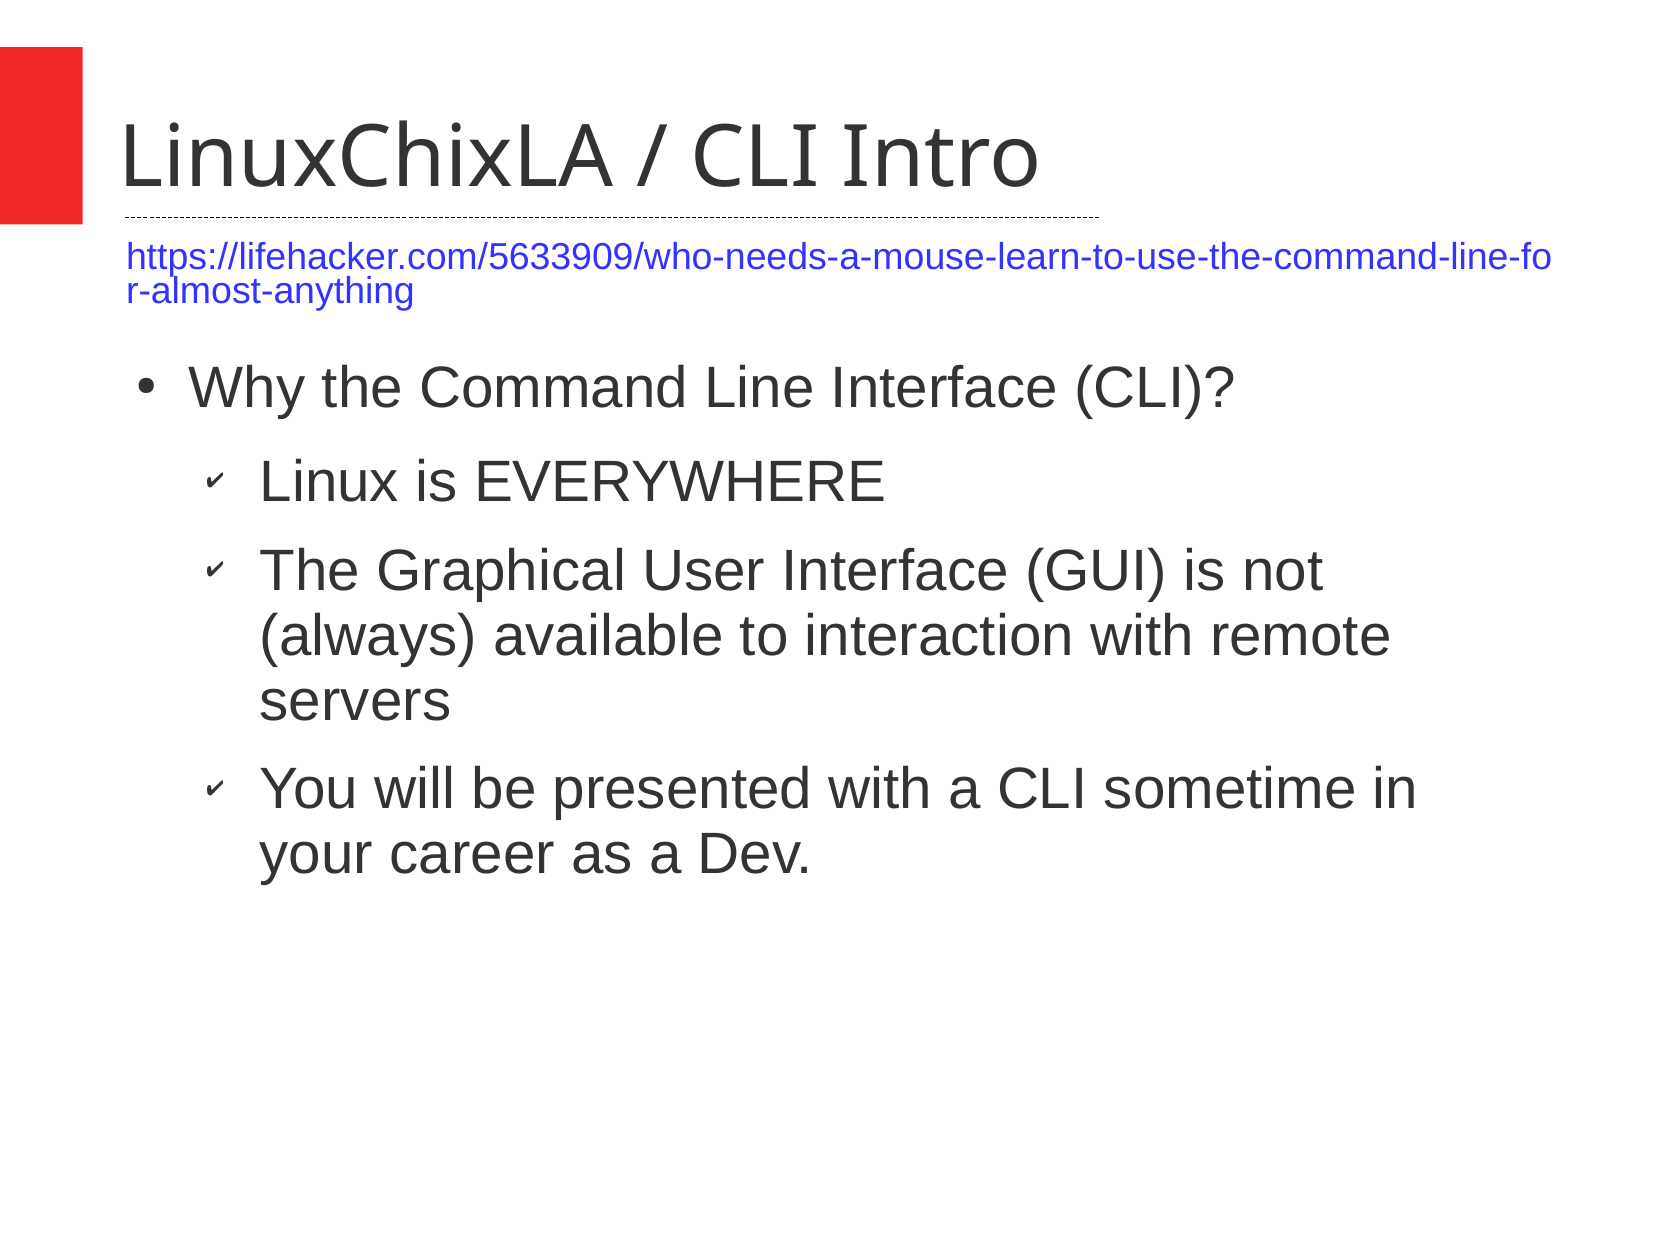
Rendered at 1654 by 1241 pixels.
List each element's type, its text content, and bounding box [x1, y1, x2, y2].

list Why the Command Line Interface (CLI)? Linux is EVERYWHERE The Graphical User Interface (GUI) is not (always) available to interaction with remote servers You will be presented with a CLI sometime in your career as a Dev. [118, 453, 1536, 1074]
text_box https://lifehacker.com/5633909/who-needs-a-mouse-learn-to-use-the-command-line-for-almost-anything [111, 227, 1576, 453]
title LinuxChixLA / CLI Intro [118, 49, 1571, 227]
